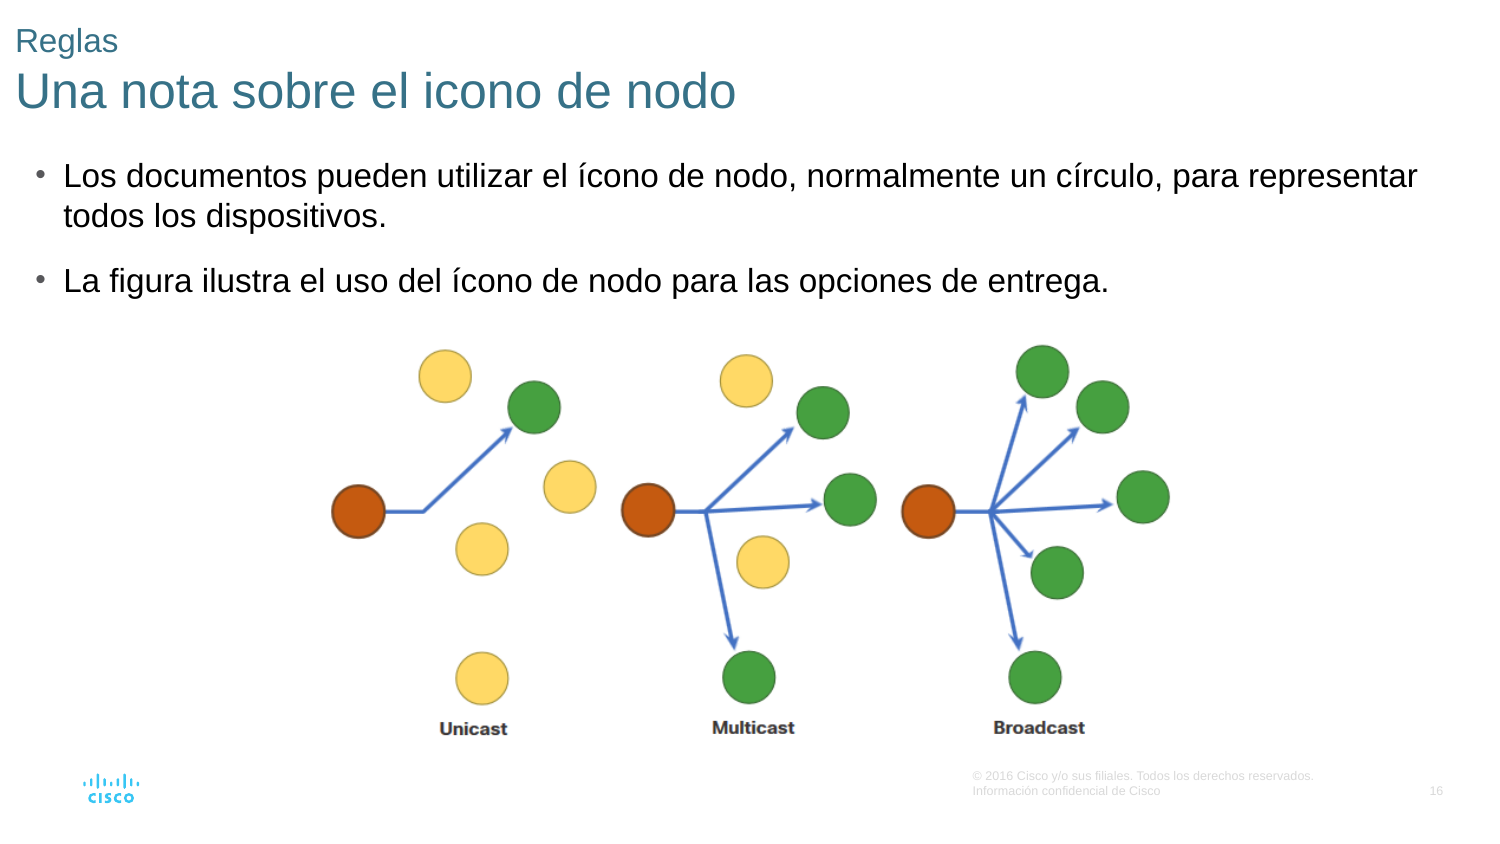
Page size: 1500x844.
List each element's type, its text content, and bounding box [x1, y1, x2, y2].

picture [323, 320, 1176, 747]
list Los documentos pueden utilizar el ícono de nodo, normalmente un círculo, para representar todos los dispositivos. La figura ilustra el uso del ícono de nodo para las opciones de entrega. [20, 146, 1473, 272]
title Reglas Una nota sobre el icono de nodo [0, 6, 1500, 131]
